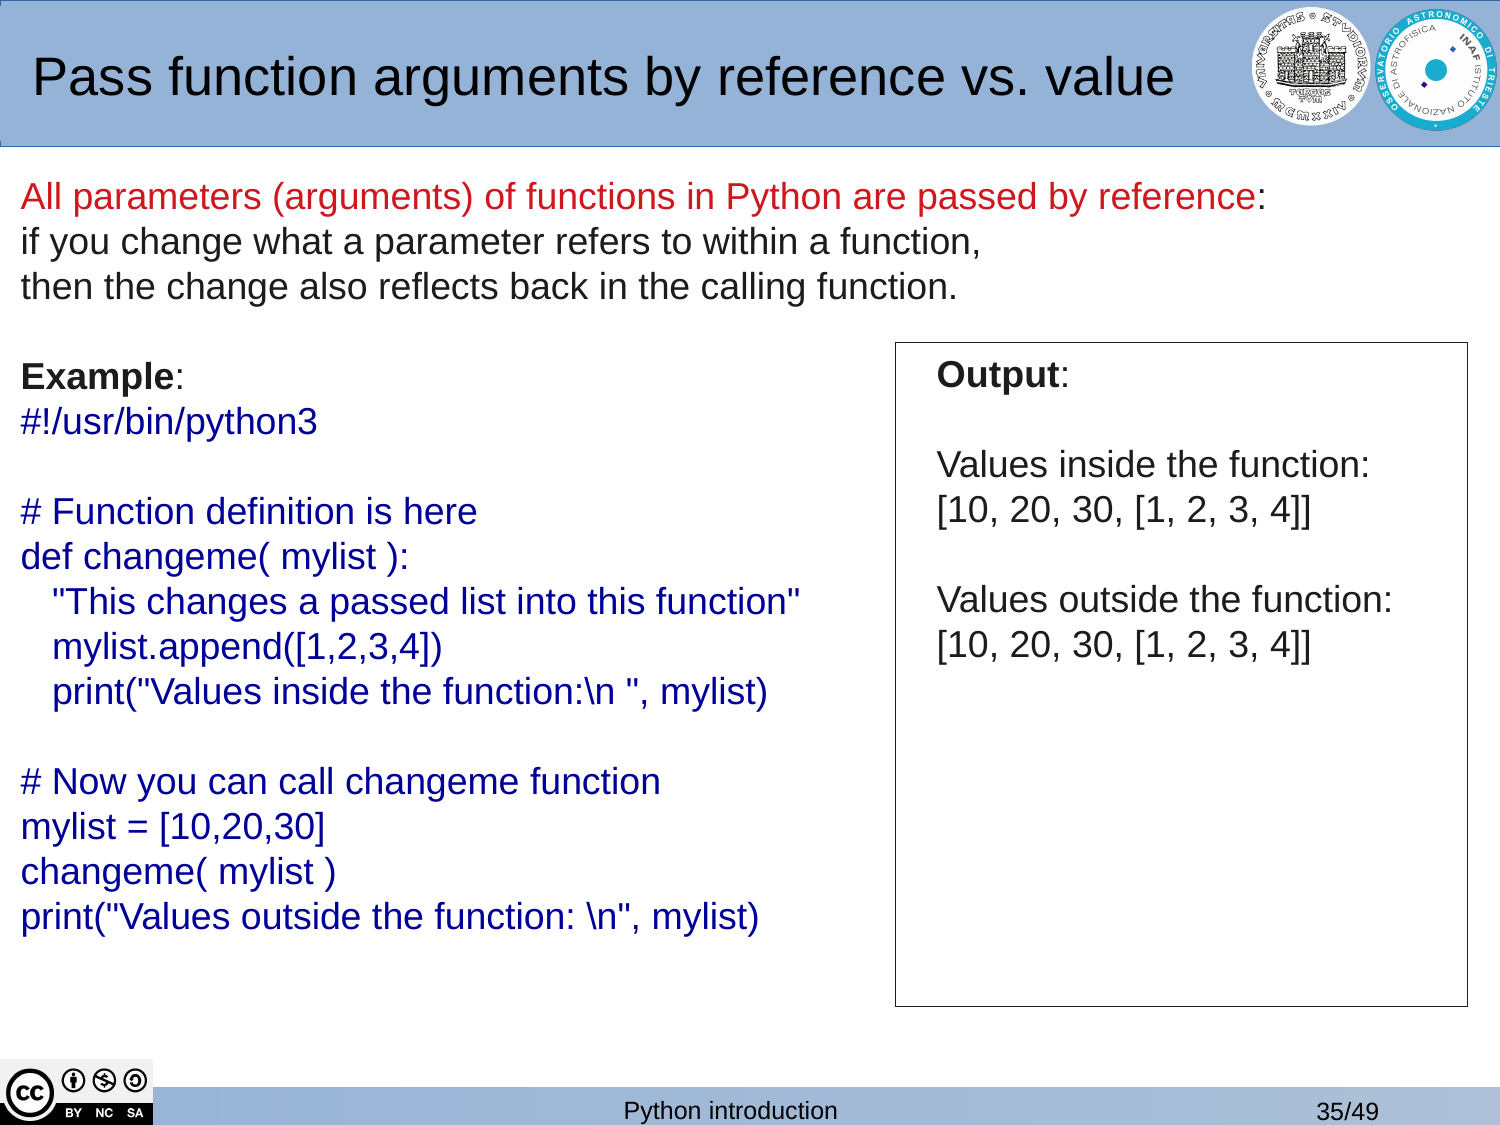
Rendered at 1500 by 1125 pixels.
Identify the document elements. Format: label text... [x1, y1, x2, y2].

list Output: Values inside the function: [10, 20, 30, [1, 2, 3, 4]] Values outside the function: [10, 20, 30, [1, 2, 3, 4]] [921, 342, 1500, 993]
list All parameters (arguments) of functions in Python are passed by reference: if you change what a parameter refers to within a function, then the change also reflects back in the calling function. Example: #!/usr/bin/python3 # Function definition is here def changeme( mylist ): "This changes a passed list into this function" mylist.append([1,2,3,4]) print("Values inside the function:\n ", mylist) # Now you can call changeme function mylist = [10,20,30] changeme( mylist ) print("Values outside the function: \n", mylist) [5, 164, 1500, 1075]
text_box [895, 342, 1468, 1007]
picture [1252, 0, 1500, 156]
picture [0, 1059, 153, 1125]
text_box Pass function arguments by reference vs. value [0, 5, 1243, 141]
